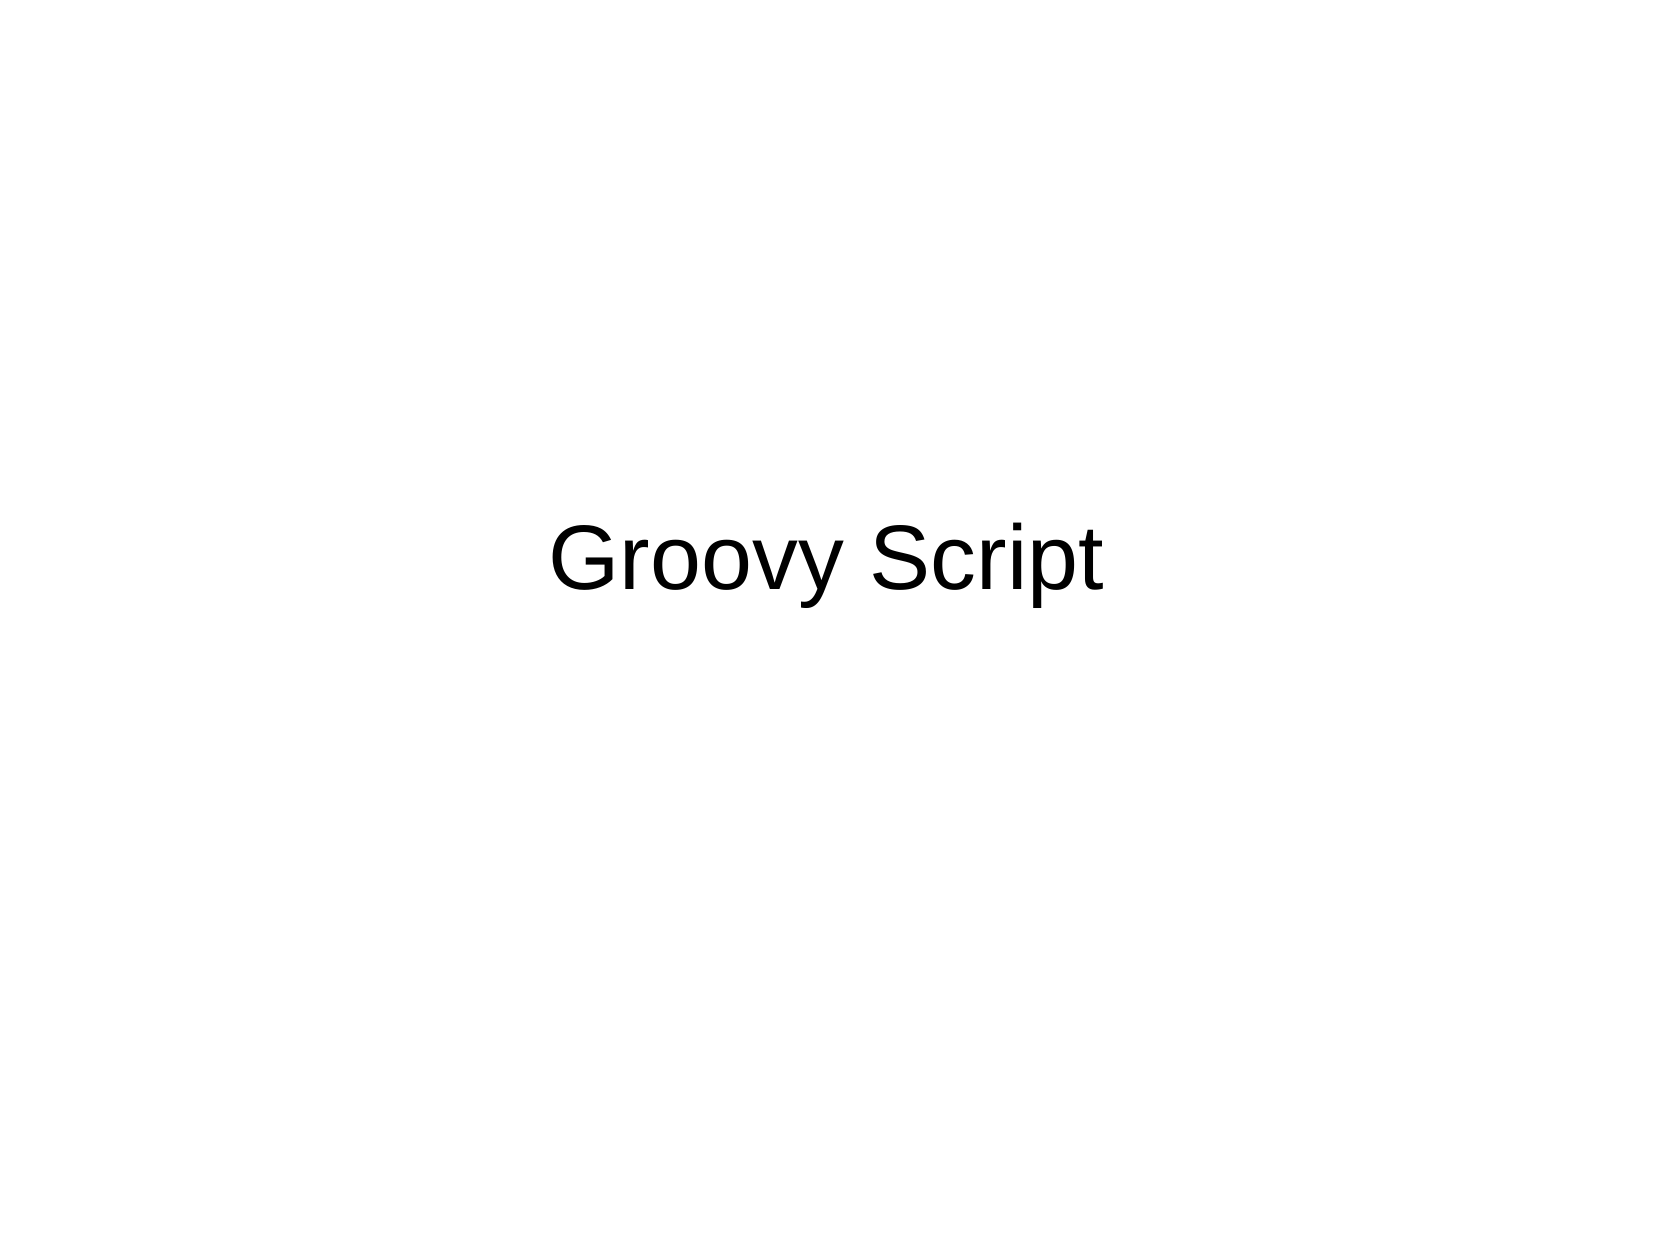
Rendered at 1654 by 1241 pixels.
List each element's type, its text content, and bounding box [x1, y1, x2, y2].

title Groovy Script [82, 454, 1571, 662]
